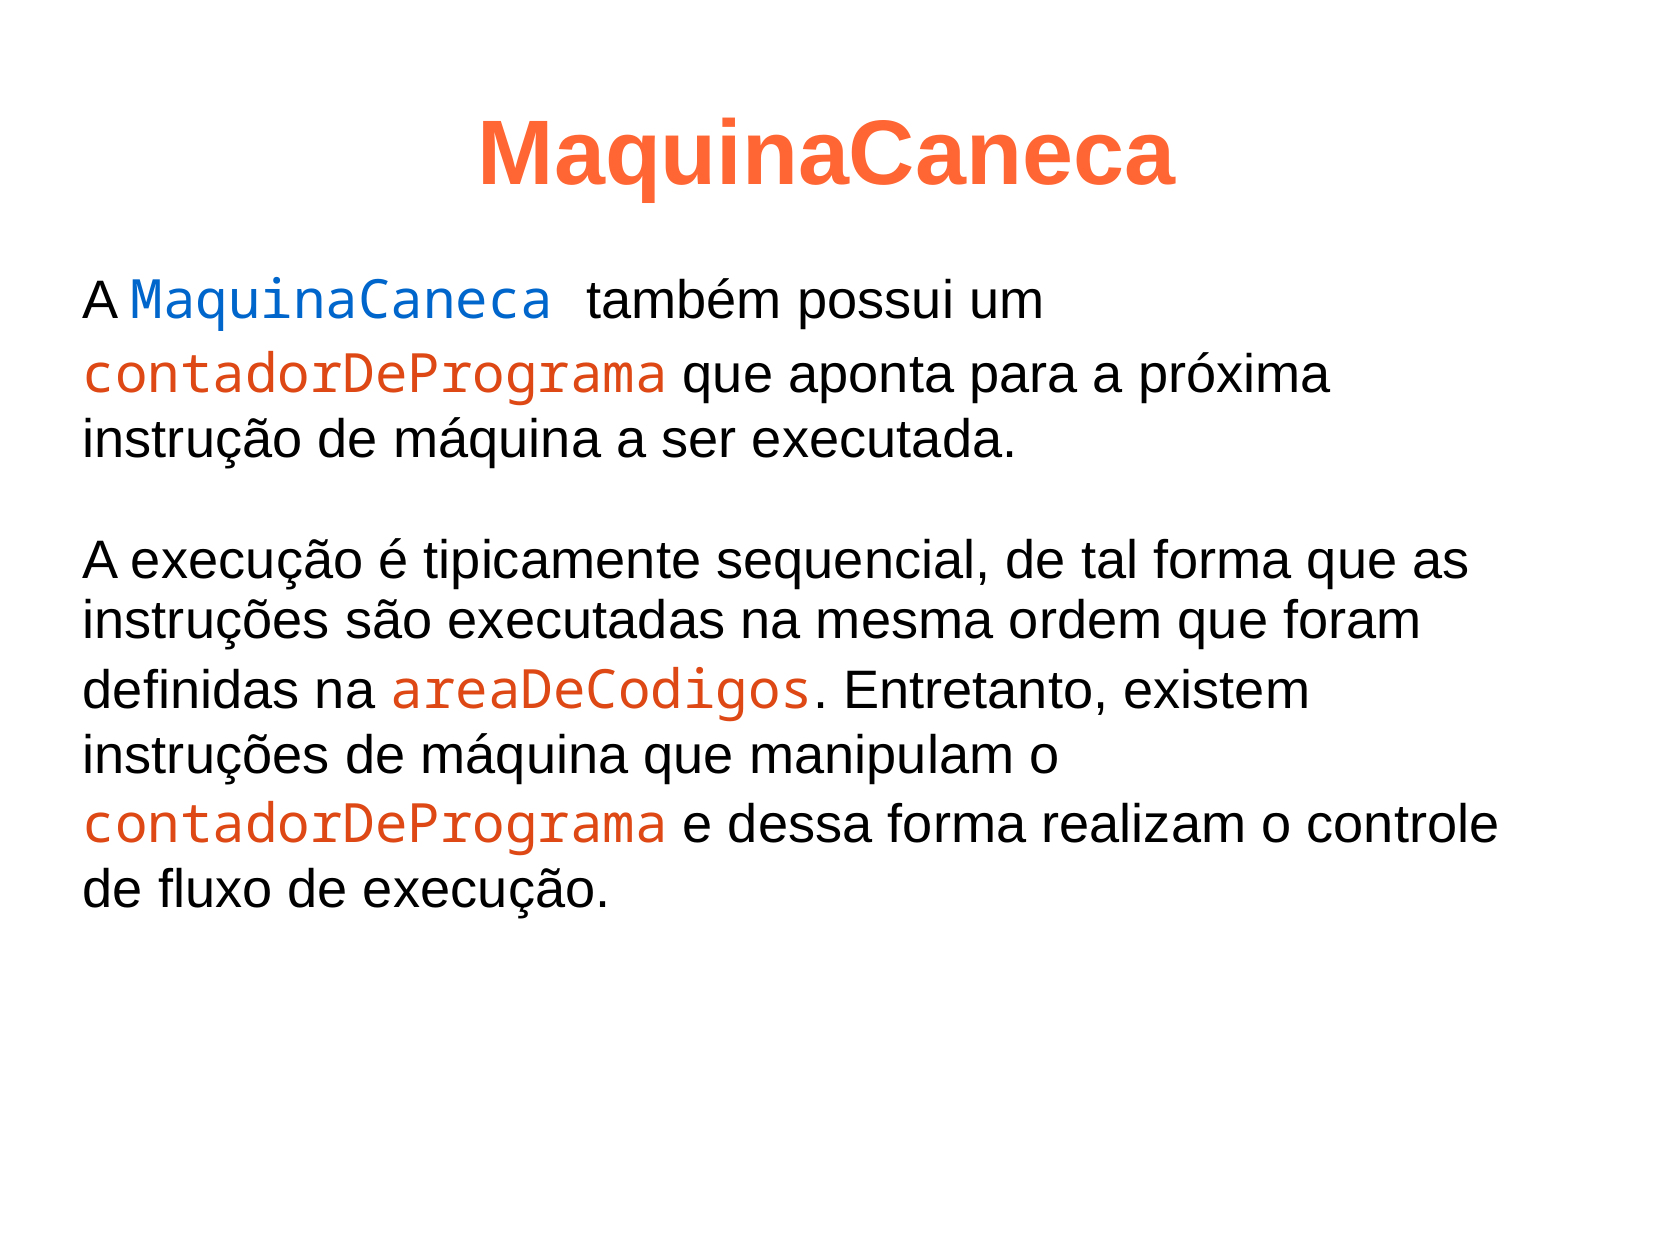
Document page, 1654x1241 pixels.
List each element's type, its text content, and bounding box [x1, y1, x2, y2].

subtitle A MaquinaCaneca também possui um contadorDePrograma que aponta para a próxima instrução de máquina a ser executada. A execução é tipicamente sequencial, de tal forma que as instruções são executadas na mesma ordem que foram definidas na areaDeCodigos. Entretanto, existem instruções de máquina que manipulam o contadorDePrograma e dessa forma realizam o controle de fluxo de execução. [82, 277, 1538, 1024]
title MaquinaCaneca [82, 49, 1571, 257]
